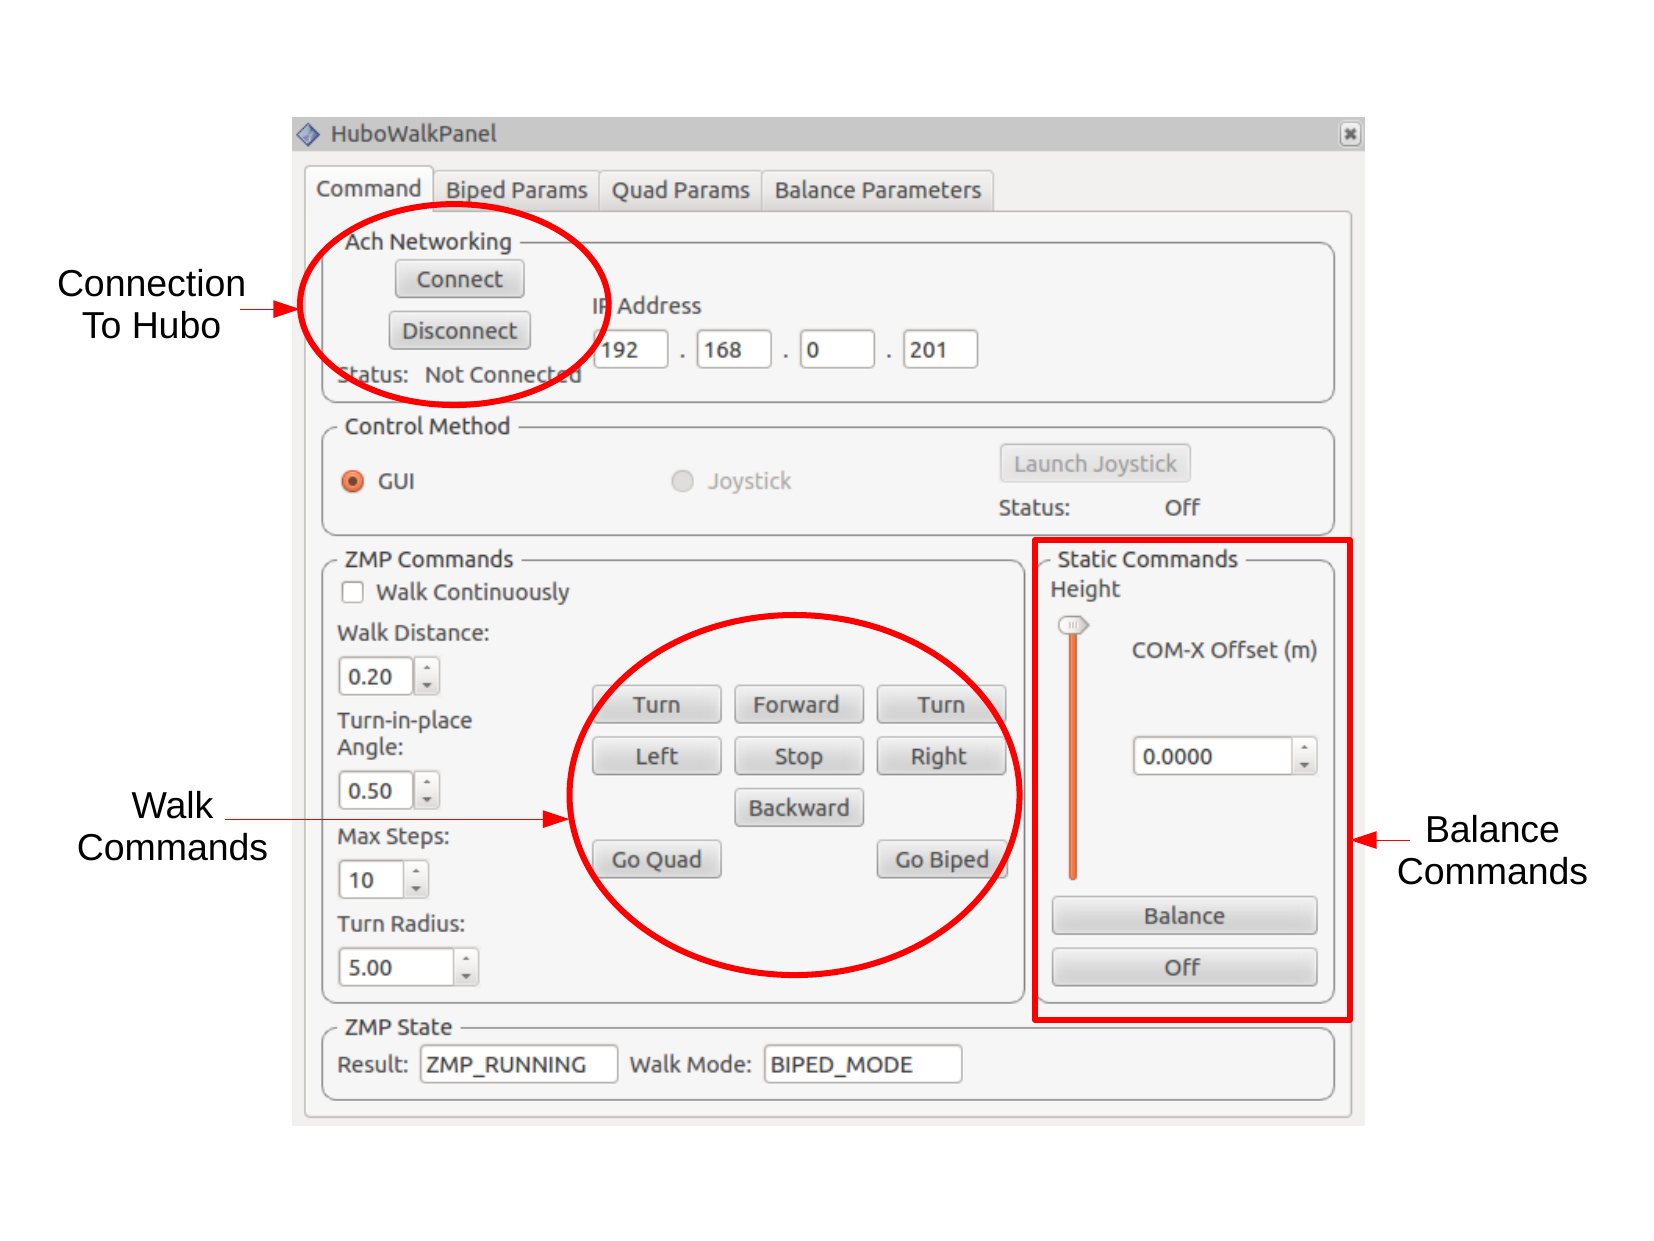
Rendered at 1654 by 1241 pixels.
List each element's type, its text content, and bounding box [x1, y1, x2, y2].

picture [292, 117, 1365, 1126]
text_box Connection To Hubo [9, 255, 295, 355]
picture [1038, 543, 1347, 1017]
text_box Balance Commands [1353, 801, 1636, 901]
picture [304, 208, 605, 402]
picture [573, 619, 1016, 972]
text_box Walk Commands [30, 776, 316, 876]
